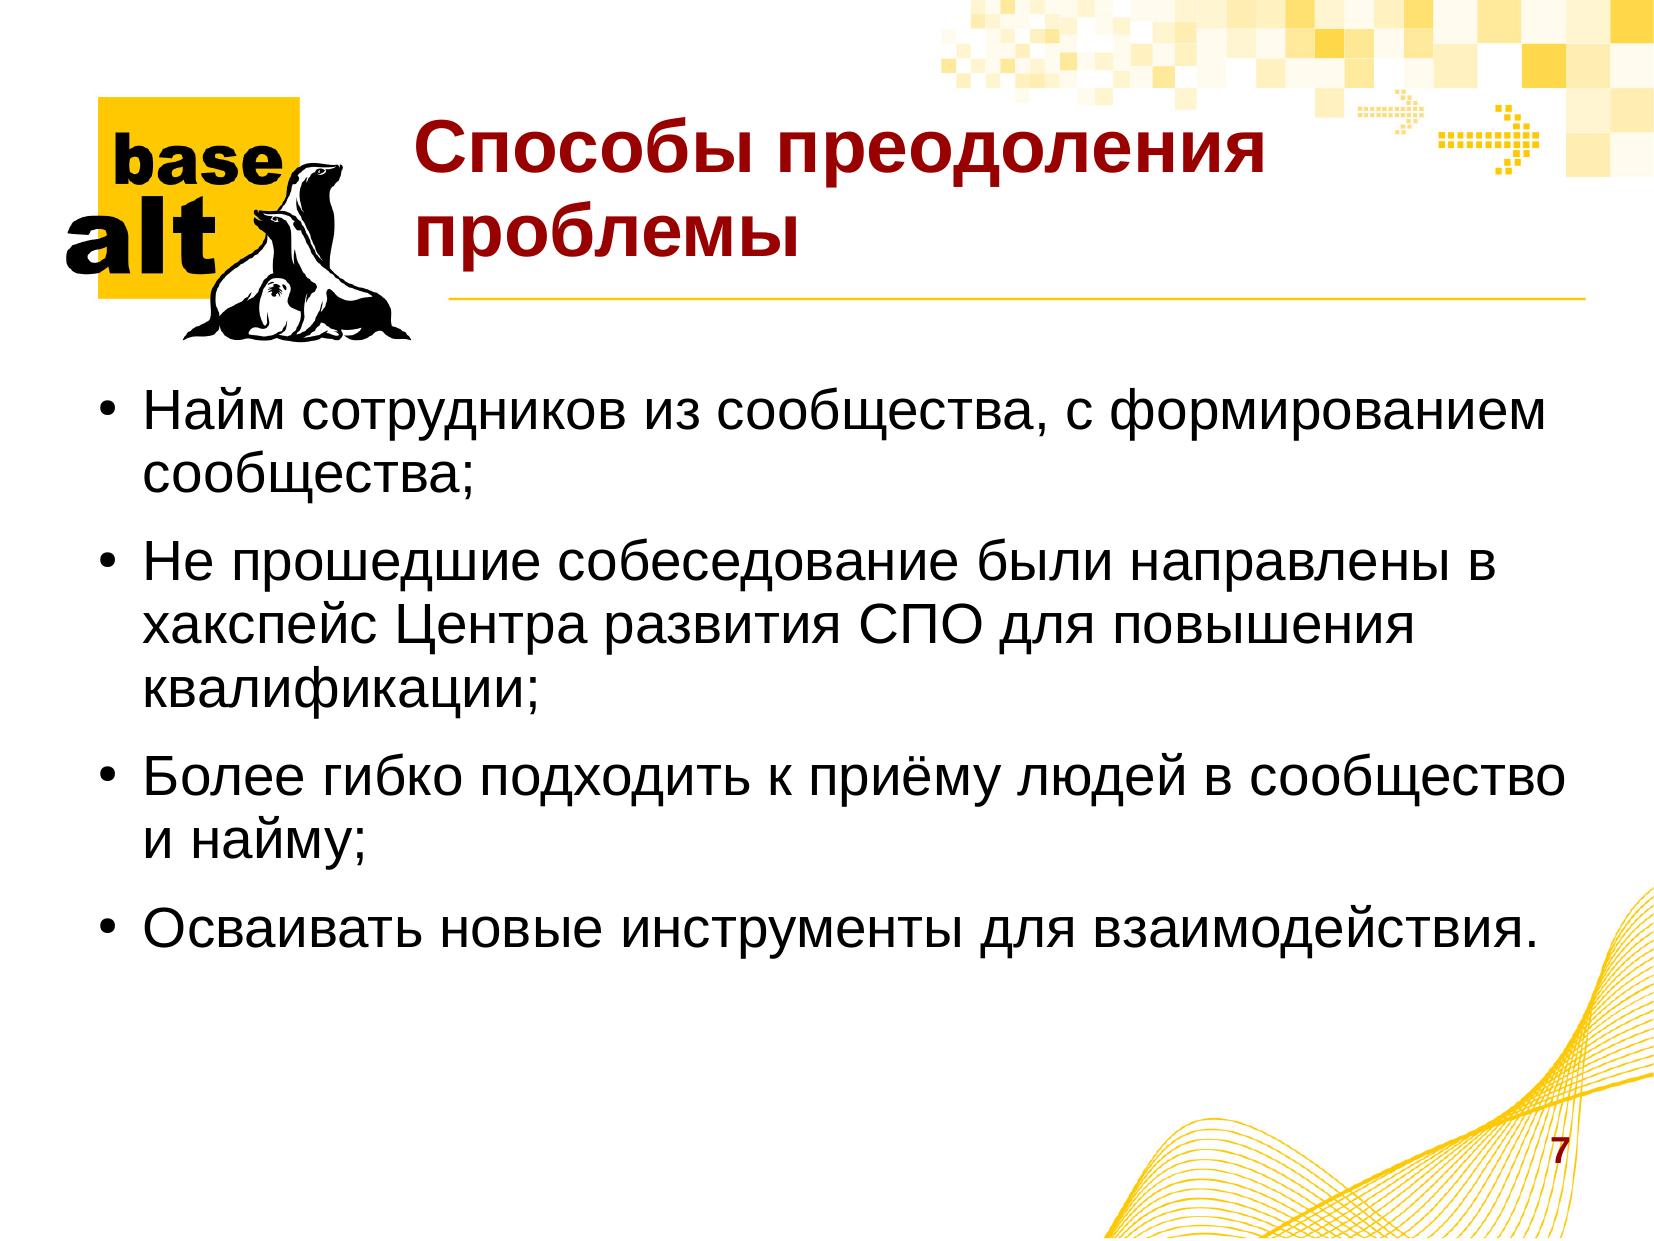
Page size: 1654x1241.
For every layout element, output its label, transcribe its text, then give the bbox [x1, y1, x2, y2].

picture [0, 0, 1654, 1241]
list Найм сотрудников из сообщества, с формированием сообщества; Не прошедшие собеседование были направлены в хакспейс Центра развития СПО для повышения квалификации; Более гибко подходить к приёму людей в сообщество и найму; Осваивать новые инструменты для взаимодействия. [82, 377, 1571, 1010]
title Способы преодоления проблемы [413, 82, 1571, 296]
